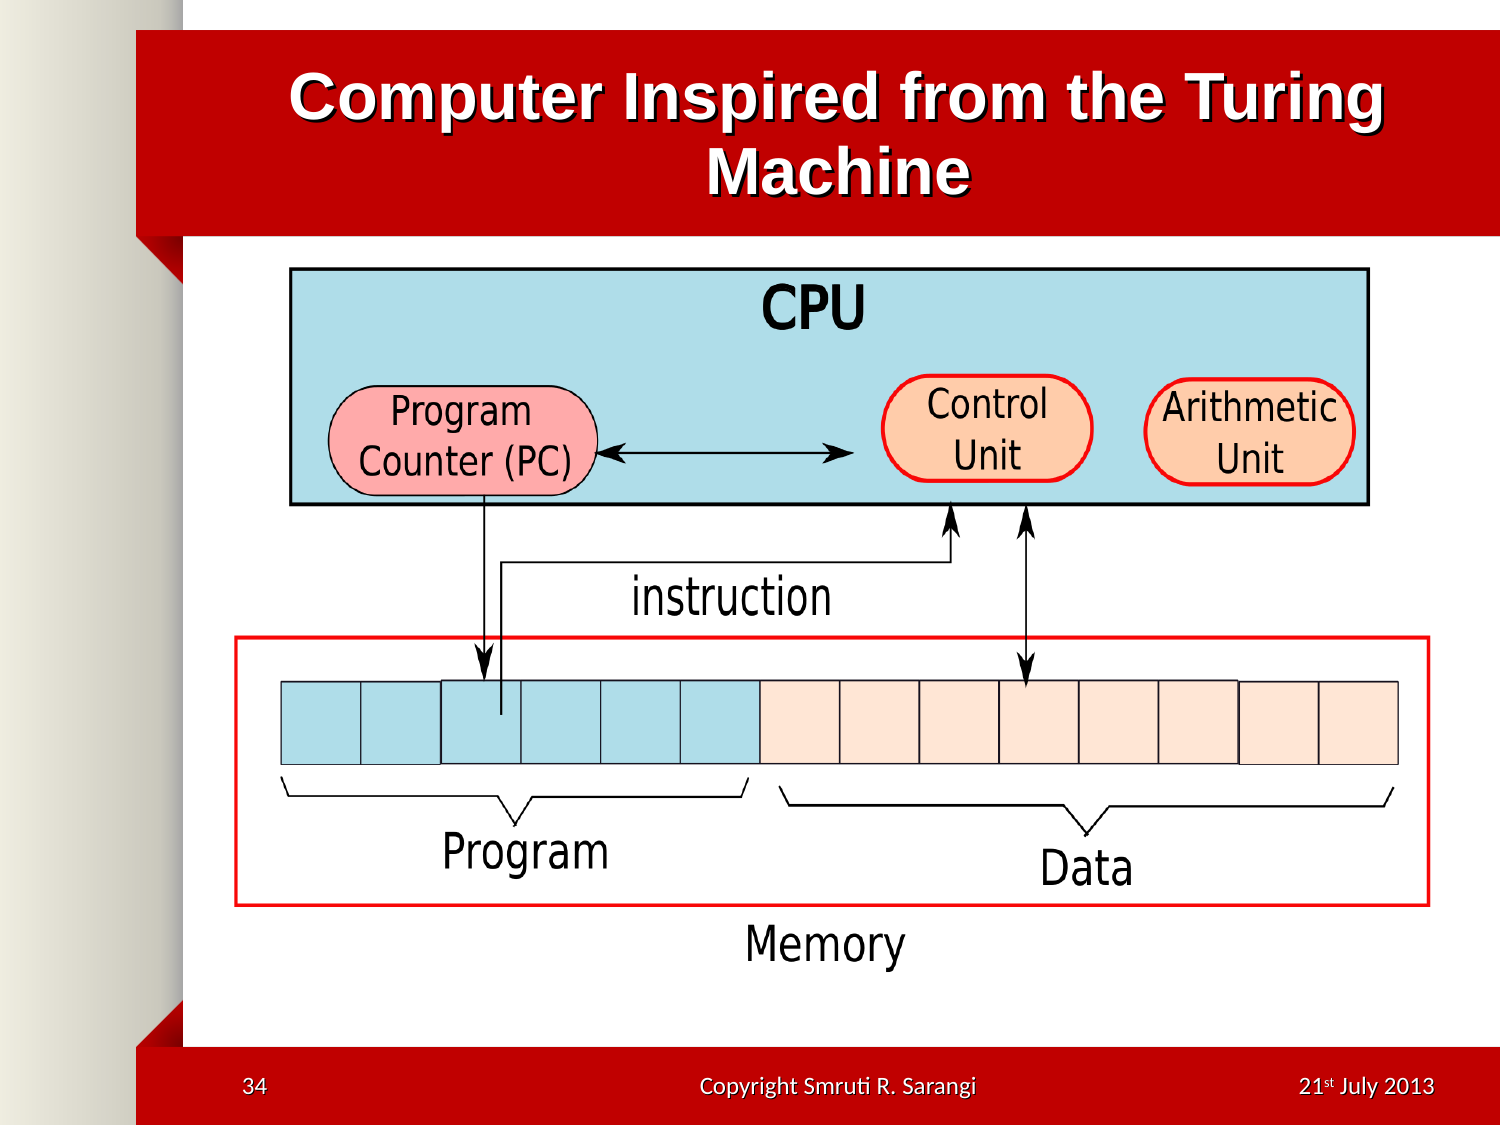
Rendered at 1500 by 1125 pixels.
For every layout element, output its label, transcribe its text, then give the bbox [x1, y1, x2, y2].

title Computer Inspired from the Turing Machine [230, 48, 1447, 221]
picture [0, 0, 1500, 1125]
